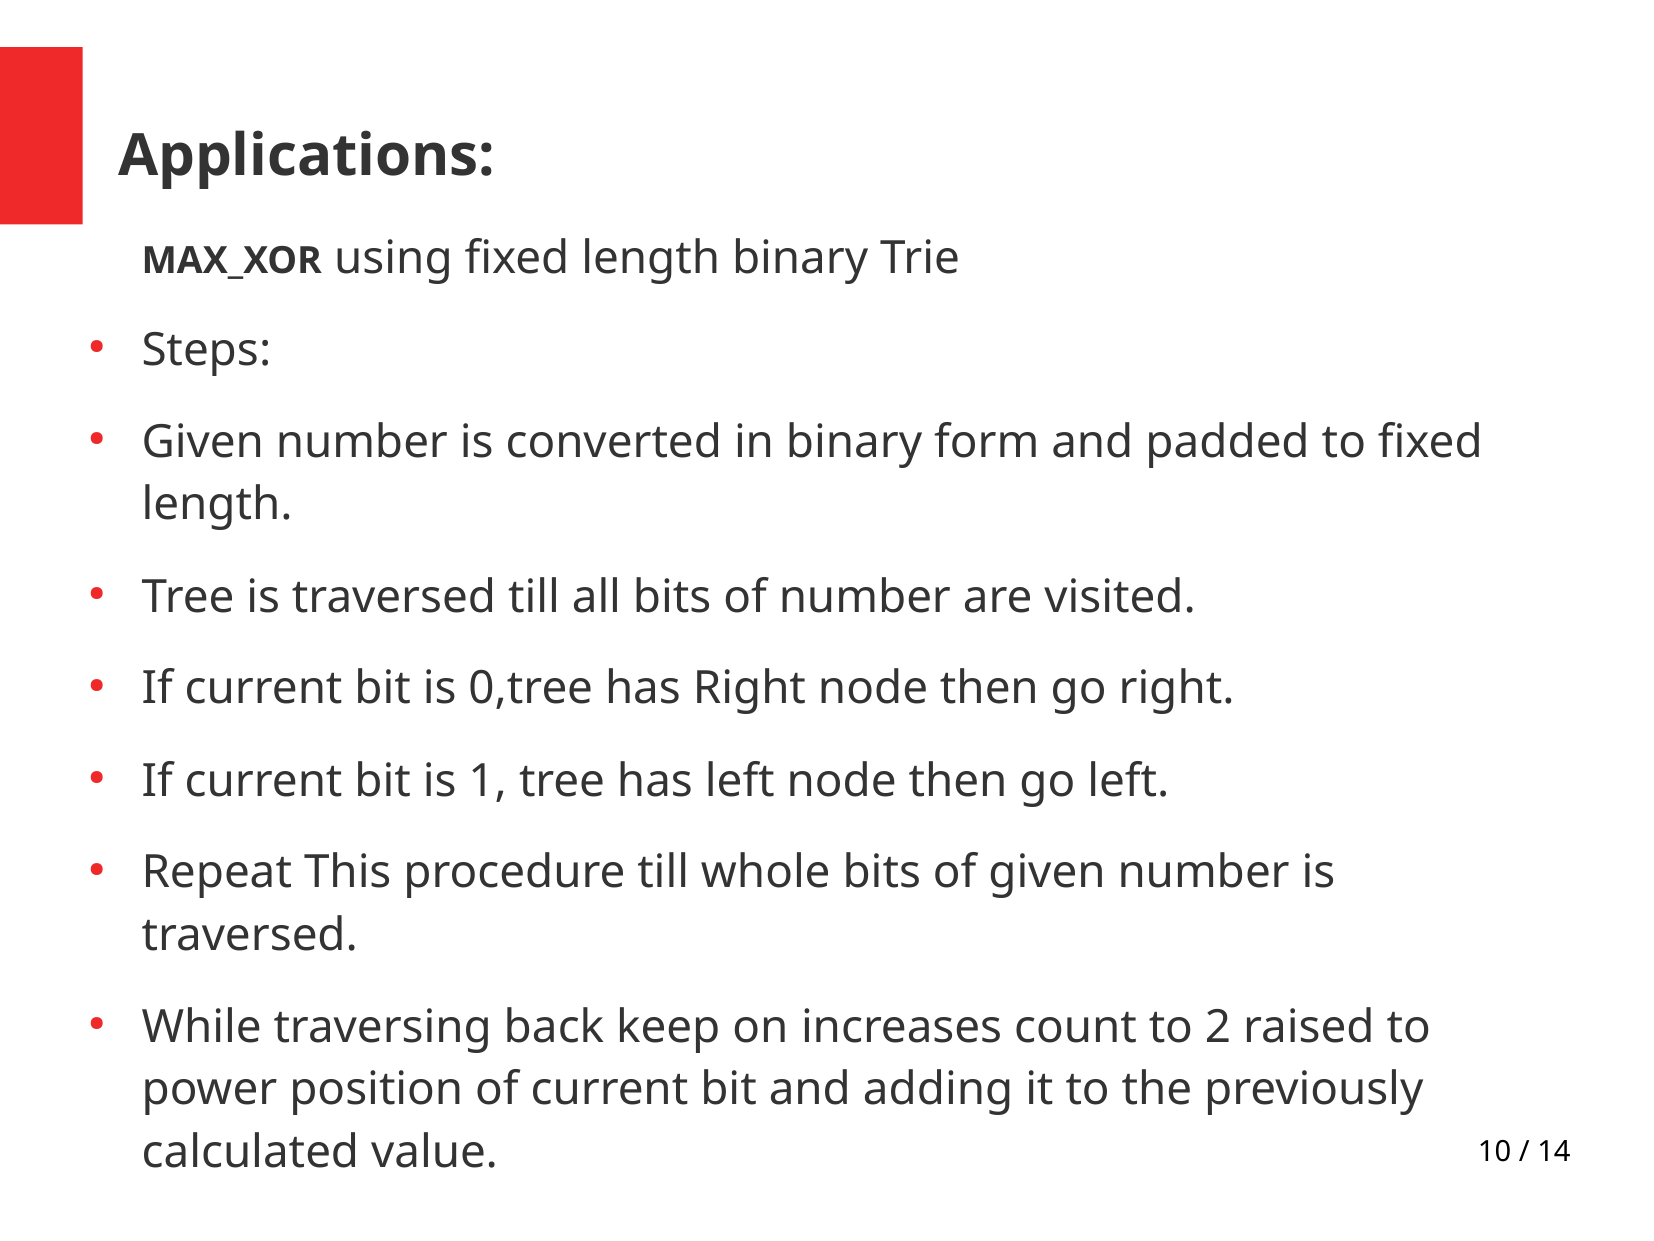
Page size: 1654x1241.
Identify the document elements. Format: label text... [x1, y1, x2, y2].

title Applications: [118, 49, 1571, 257]
list MAX_XOR using fixed length binary Trie Steps: Given number is converted in binary form and padded to fixed length. Tree is traversed till all bits of number are visited. If current bit is 0,tree has Right node then go right. If current bit is 1, tree has left node then go left. Repeat This procedure till whole bits of given number is traversed. While traversing back keep on increases count to 2 raised to power position of current bit and adding it to the previously calculated value. [70, 224, 1560, 944]
